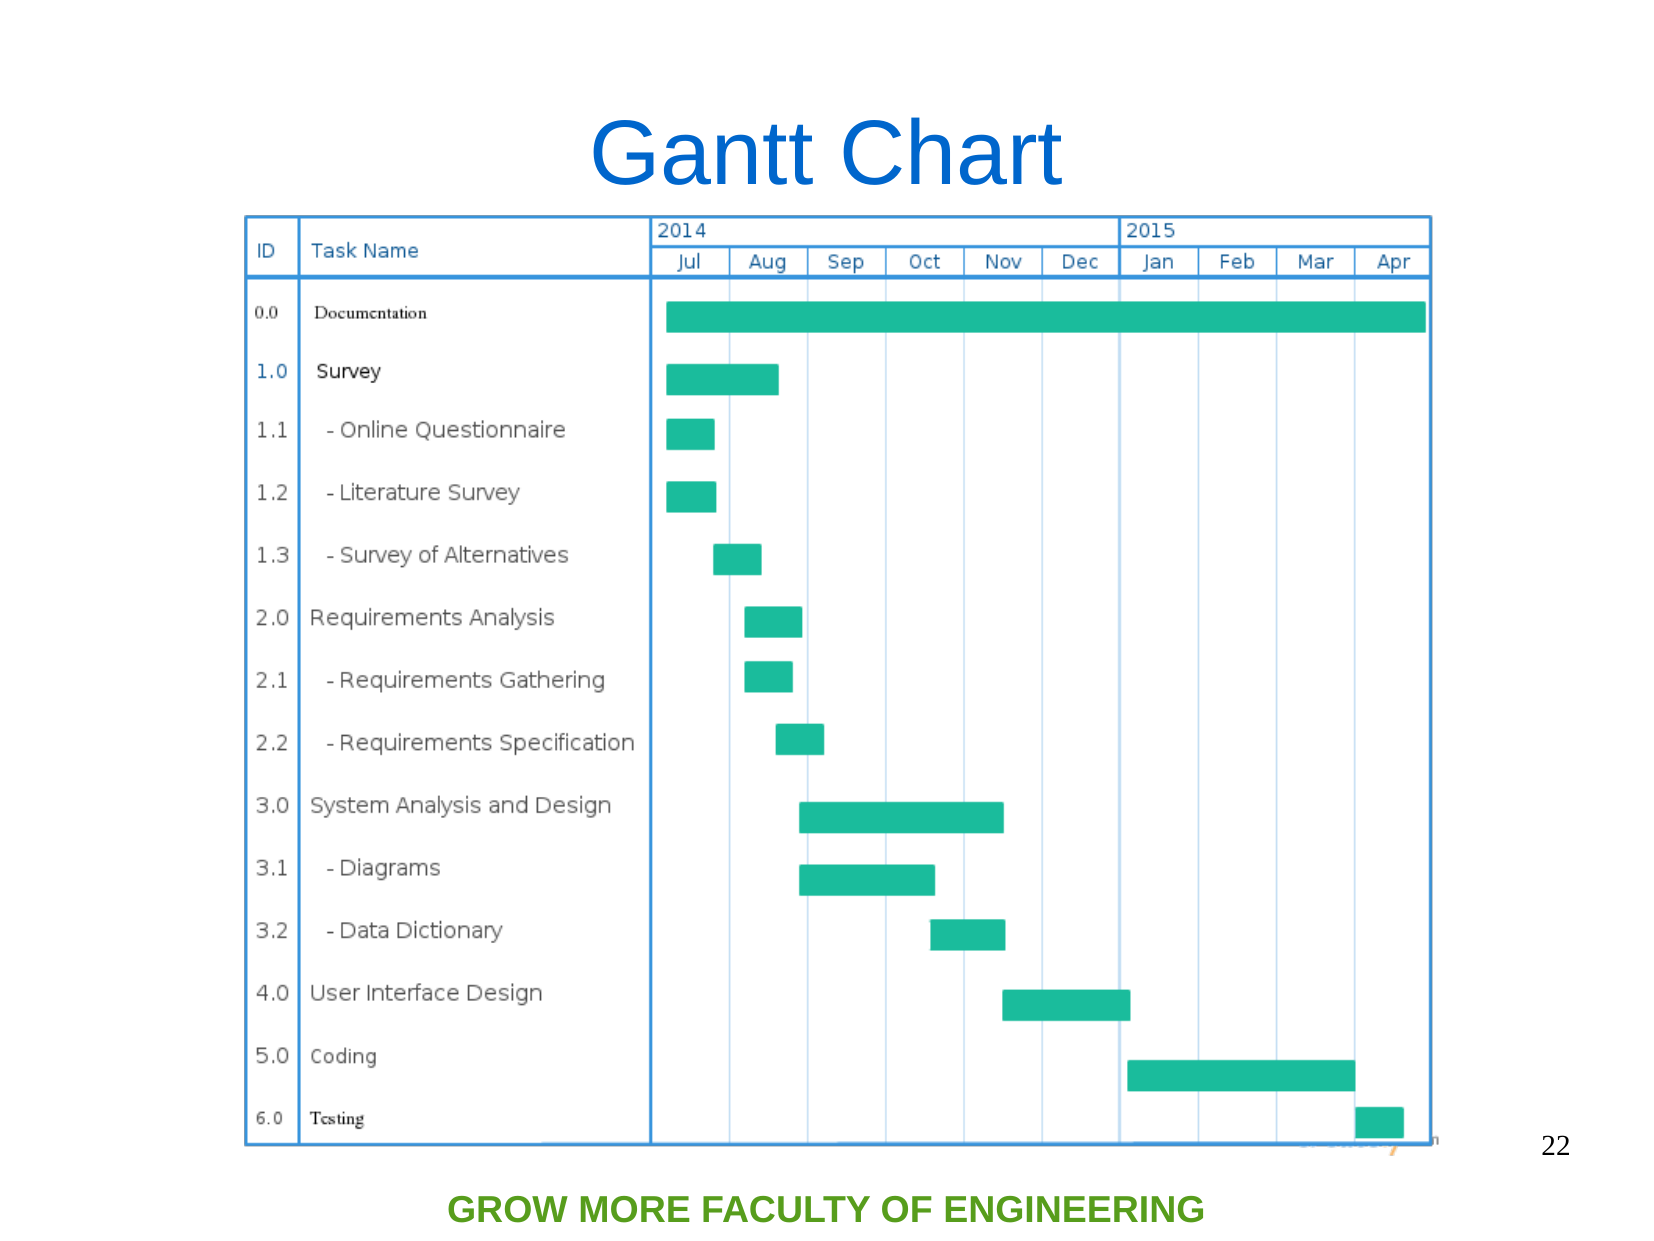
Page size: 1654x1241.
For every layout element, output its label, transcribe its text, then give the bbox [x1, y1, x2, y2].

picture [229, 200, 1448, 1162]
title Gantt Chart [82, 49, 1571, 257]
